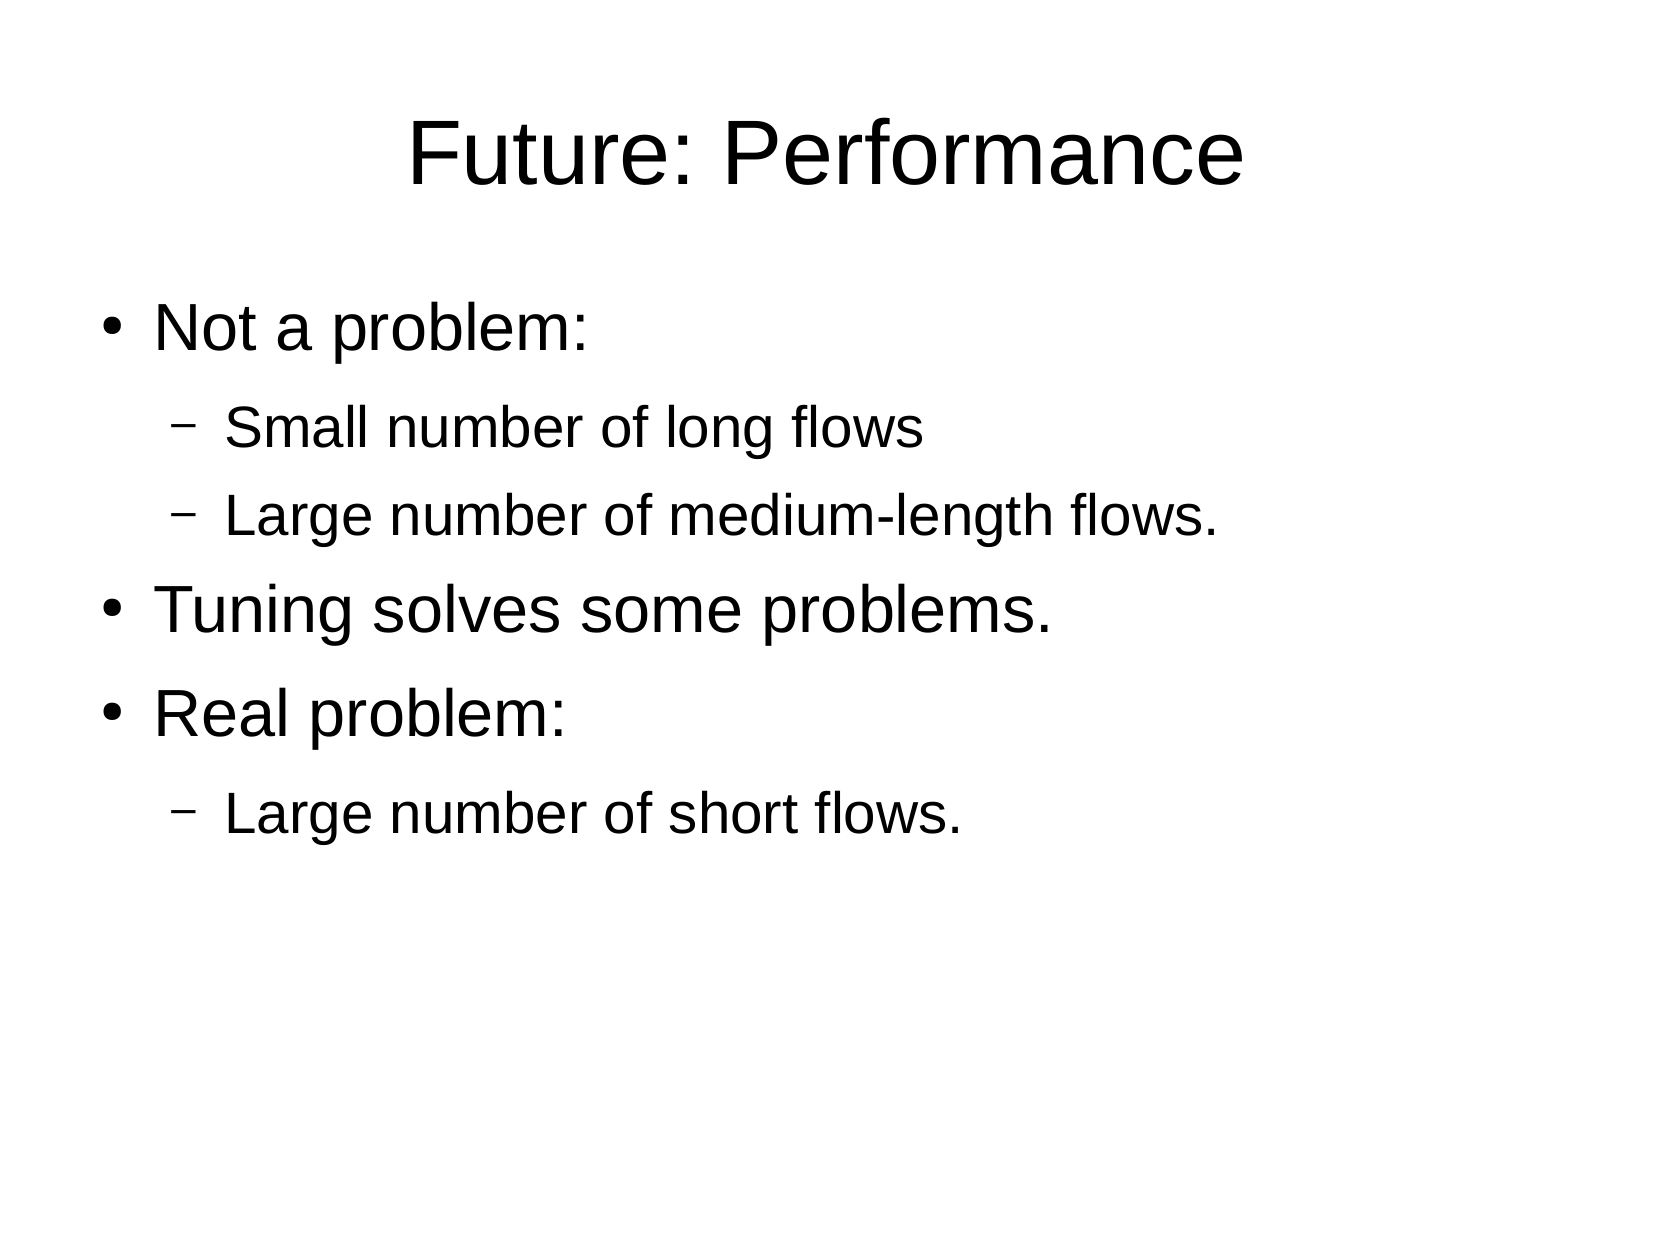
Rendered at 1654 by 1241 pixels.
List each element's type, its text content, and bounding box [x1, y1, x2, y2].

title Future: Performance [82, 49, 1571, 257]
list Not a problem: Small number of long flows Large number of medium-length flows. Tuning solves some problems. Real problem: Large number of short flows. [82, 290, 1538, 1010]
